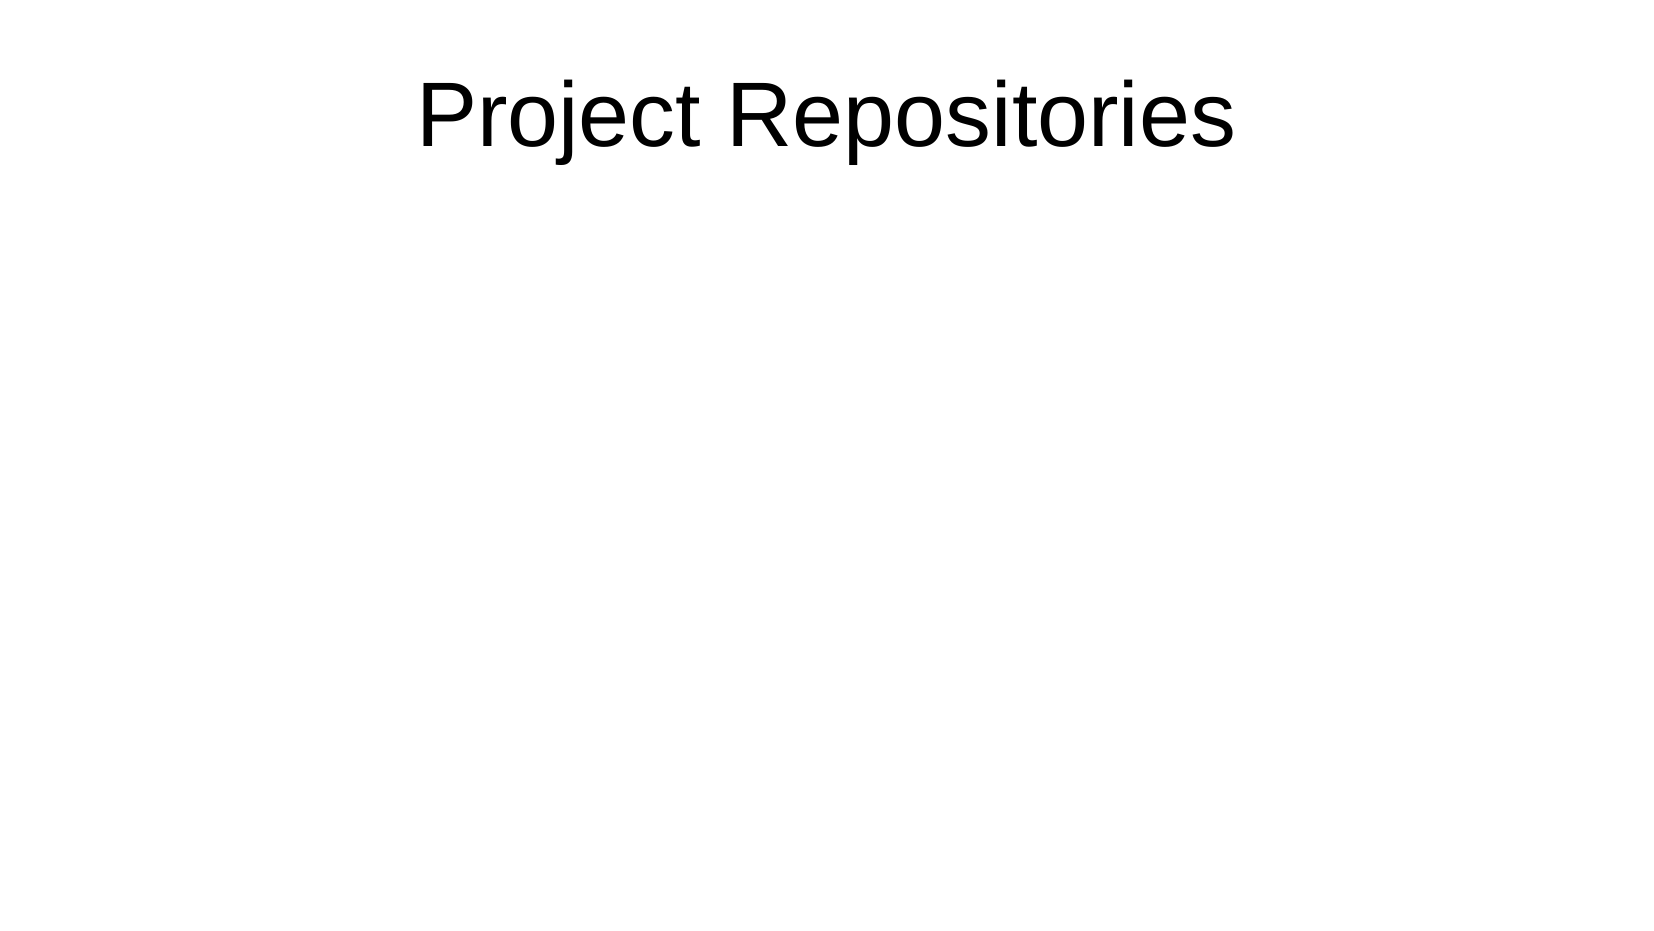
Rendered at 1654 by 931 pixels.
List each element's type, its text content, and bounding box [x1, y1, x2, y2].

title Project Repositories [82, 37, 1571, 193]
